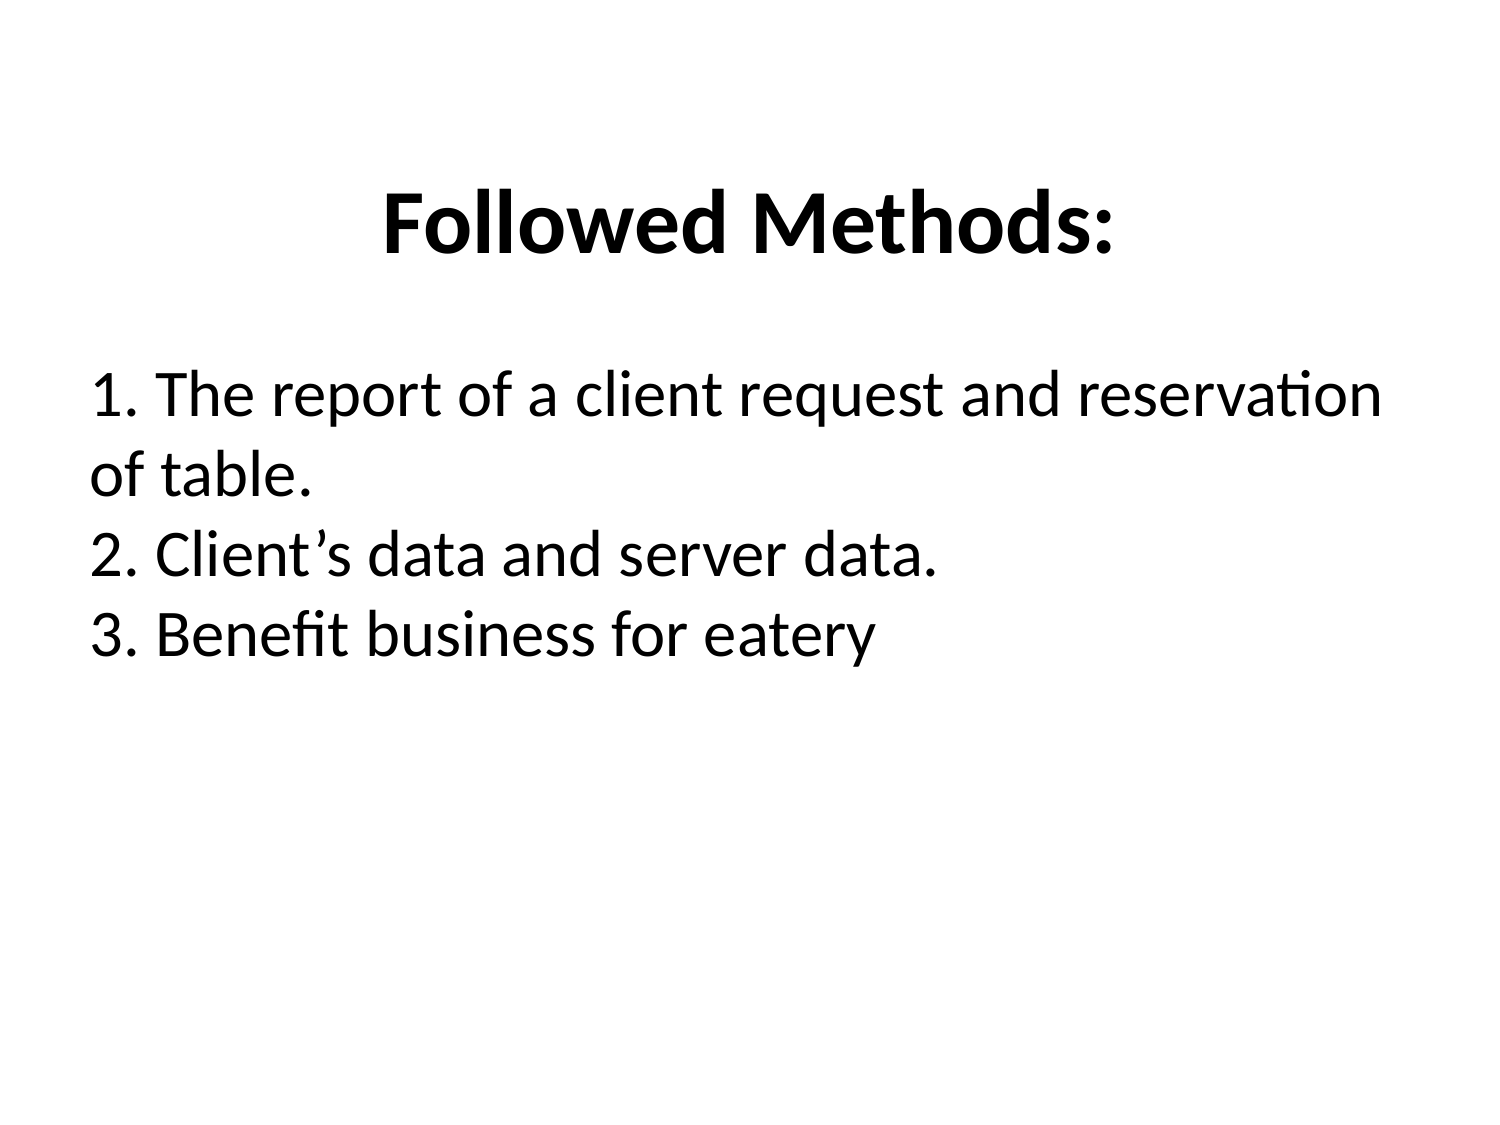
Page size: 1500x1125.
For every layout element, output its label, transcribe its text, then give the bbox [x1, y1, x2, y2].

list 1. The report of a client request and reservation of table. 2. Client’s data and server data. 3. Benefit business for eatery [75, 262, 1425, 1005]
title Followed Methods: [75, 45, 1425, 233]
